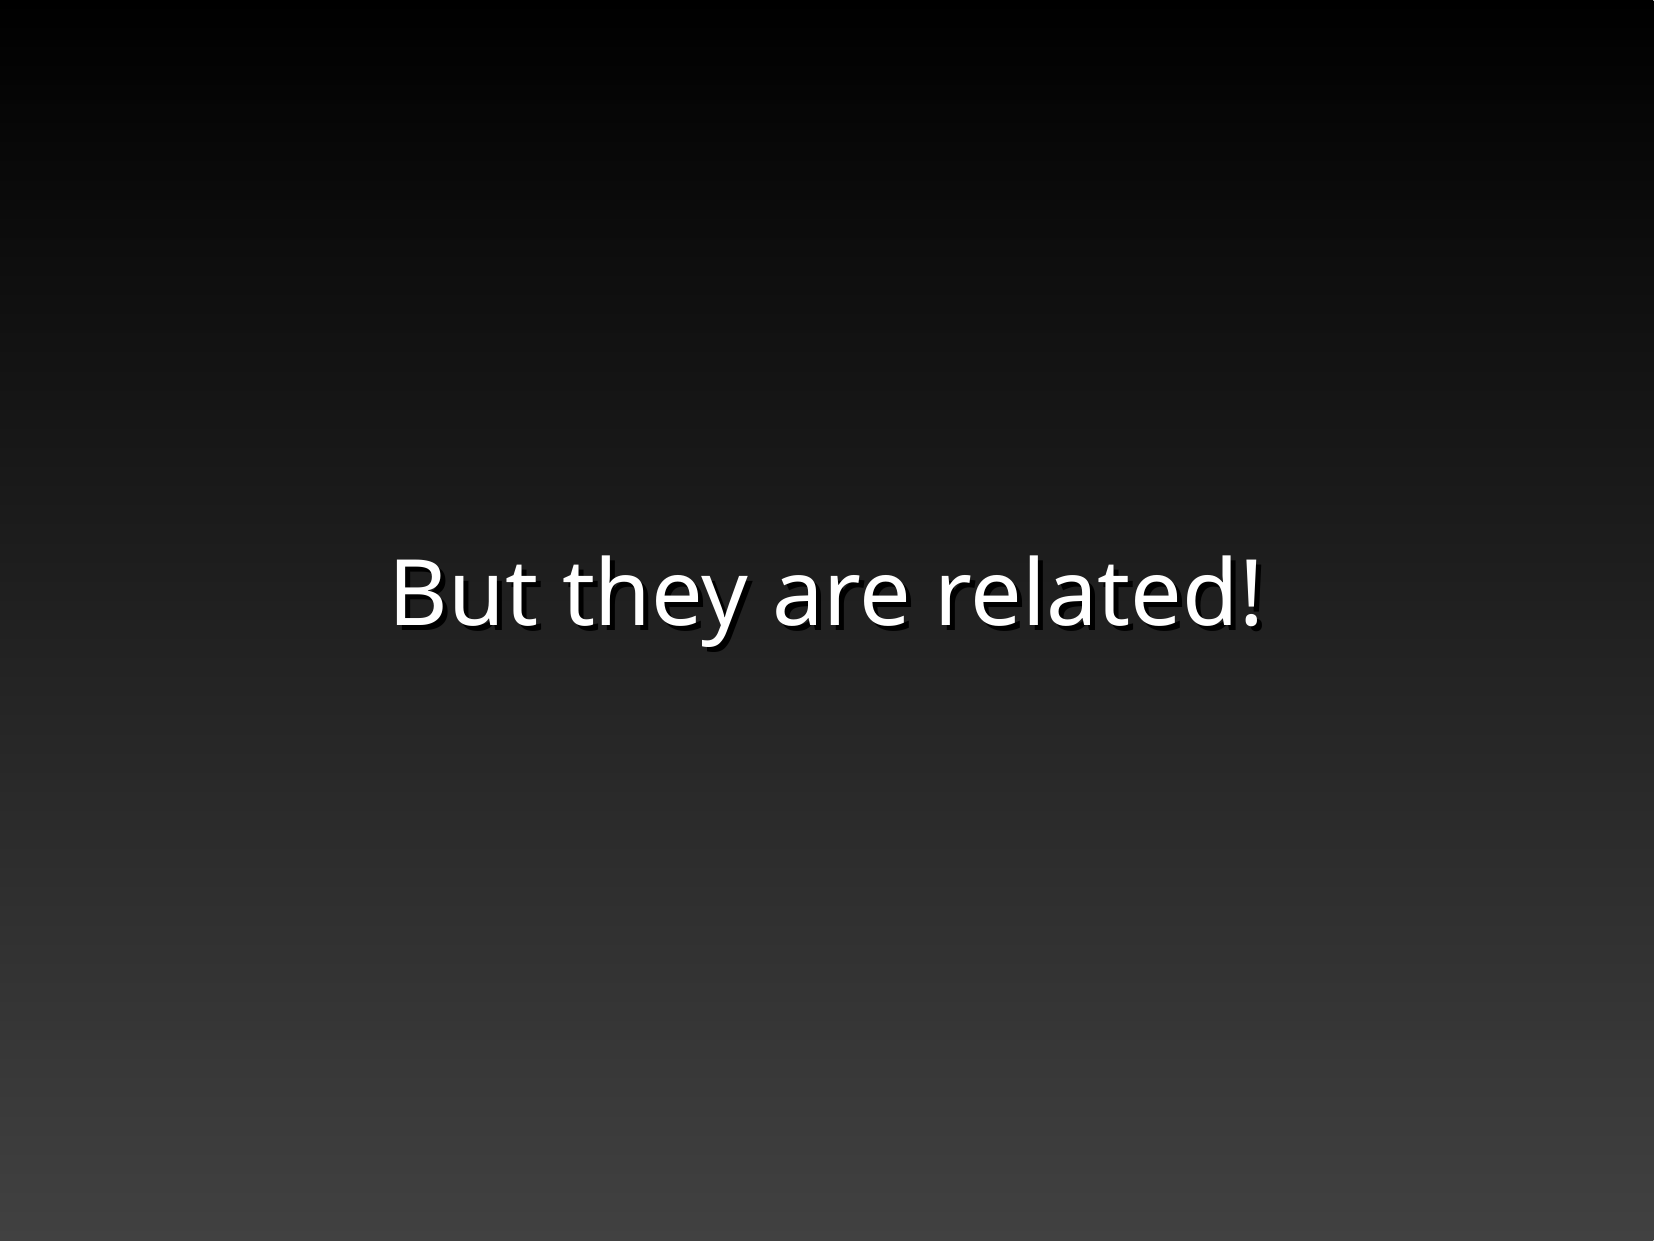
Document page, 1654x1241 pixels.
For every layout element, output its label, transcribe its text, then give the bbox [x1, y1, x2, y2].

title But they are related! [82, 493, 1571, 687]
